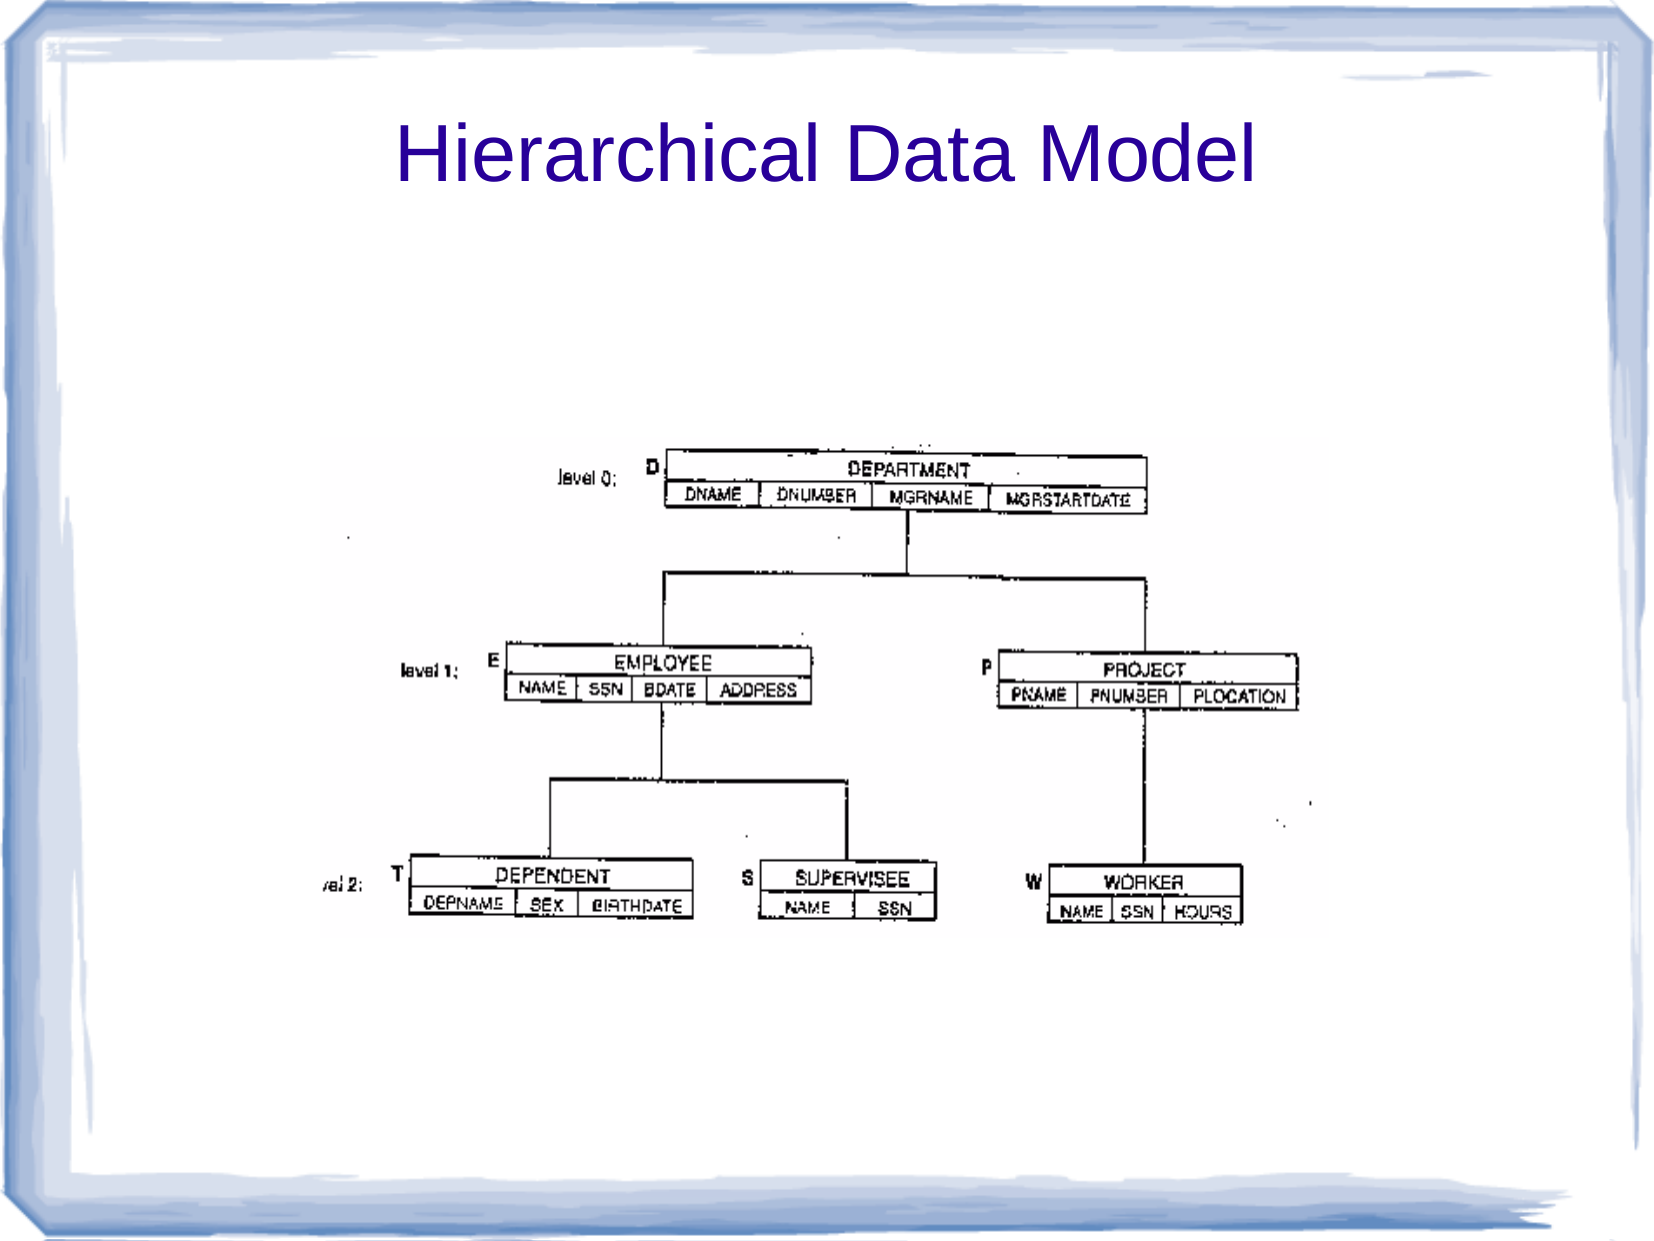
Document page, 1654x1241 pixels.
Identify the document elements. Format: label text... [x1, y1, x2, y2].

picture [0, 0, 1654, 1241]
title Hierarchical Data Model [82, 56, 1571, 250]
